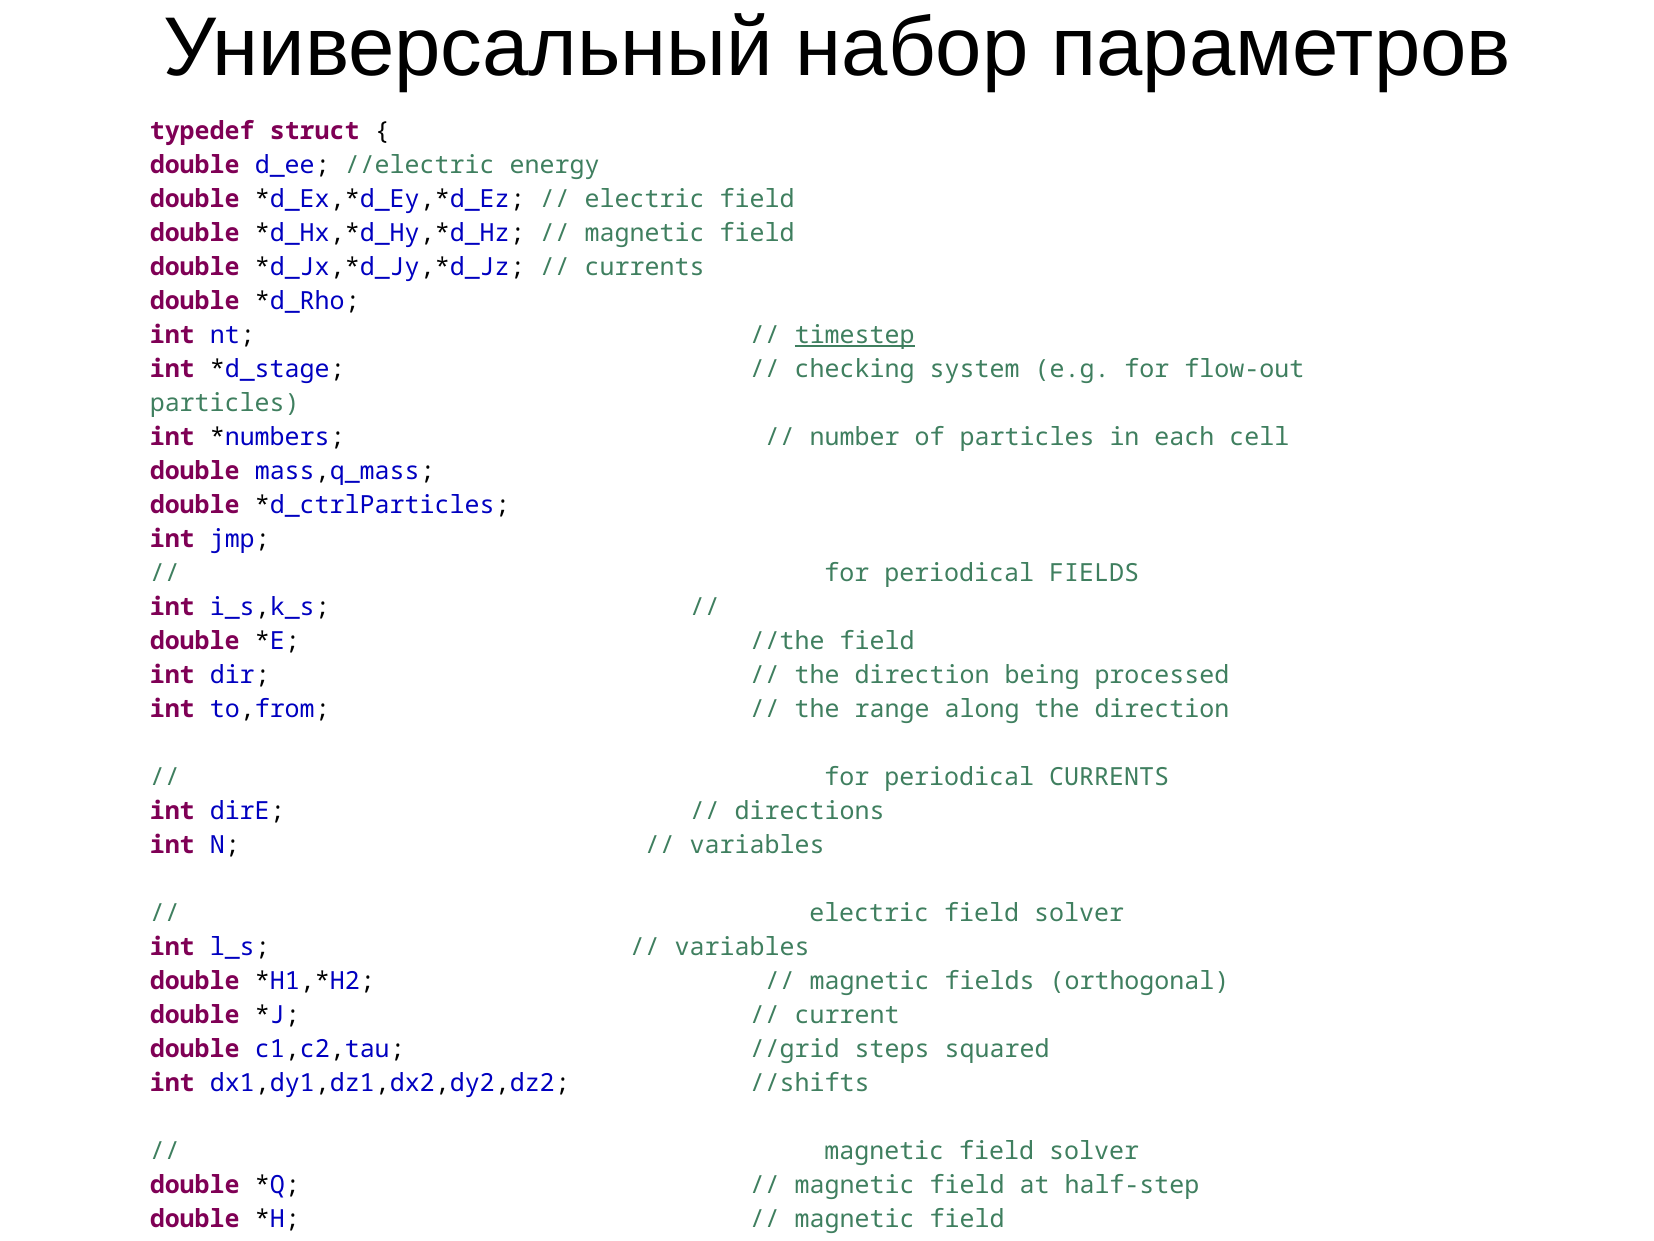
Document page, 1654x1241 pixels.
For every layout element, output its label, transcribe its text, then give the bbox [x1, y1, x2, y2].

title Универсальный набор параметров [105, 0, 1594, 151]
text_box typedef struct { double d_ee; //electric energy double *d_Ex,*d_Ey,*d_Ez; // electric field double *d_Hx,*d_Hy,*d_Hz; // magnetic field double *d_Jx,*d_Jy,*d_Jz; // currents double *d_Rho; int nt; // timestep int *d_stage; // checking system (e.g. for flow-out particles) int *numbers; // number of particles in each cell double mass,q_mass; double *d_ctrlParticles; int jmp; // for periodical FIELDS int i_s,k_s; // double *E; //the field int dir; // the direction being processed int to,from; // the range along the direction // for periodical CURRENTS int dirE; // directions int N; // variables // electric field solver int l_s; // variables double *H1,*H2; // magnetic fields (orthogonal) double *J; // current double c1,c2,tau; //grid steps squared int dx1,dy1,dz1,dx2,dy2,dz2; //shifts // magnetic field solver double *Q; // magnetic field at half-step double *H; // magnetic field double *E1,*E2; // electric fields (orthogonal) int particles_processed_by_a_single_thread; unsigned int blockDim_x,blockDim_y,blockDim_z; // block for field solver } KernelParams; [135, 105, 1366, 1204]
